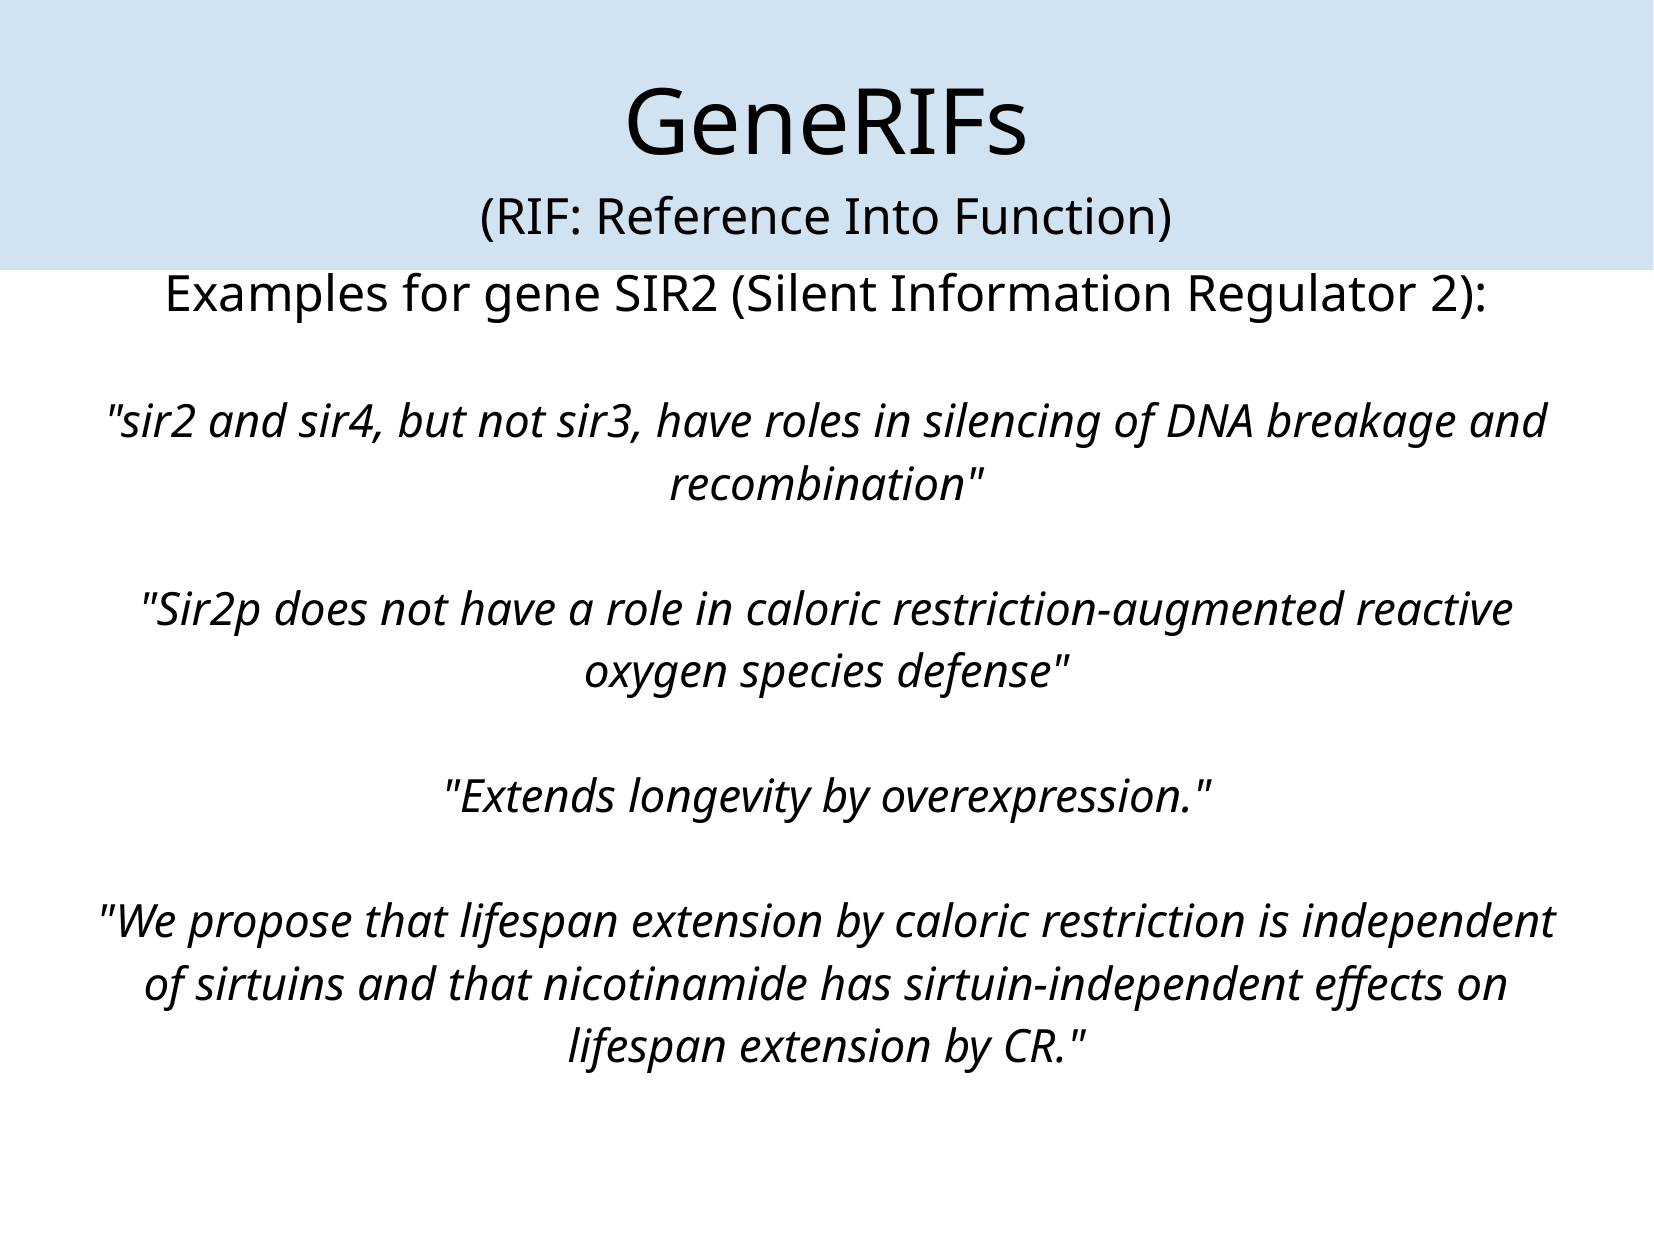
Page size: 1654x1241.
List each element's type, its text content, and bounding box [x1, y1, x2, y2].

subtitle Examples for gene SIR2 (Silent Information Regulator 2): "sir2 and sir4, but not sir3, have roles in silencing of DNA breakage and recombination" "Sir2p does not have a role in caloric restriction-augmented reactive oxygen species defense" "Extends longevity by overexpression." "We propose that lifespan extension by caloric restriction is independent of sirtuins and that nicotinamide has sirtuin-independent effects on lifespan extension by CR." [82, 257, 1571, 1126]
title GeneRIFs (RIF: Reference Into Function) [82, 49, 1571, 257]
text_box [0, 0, 1654, 271]
